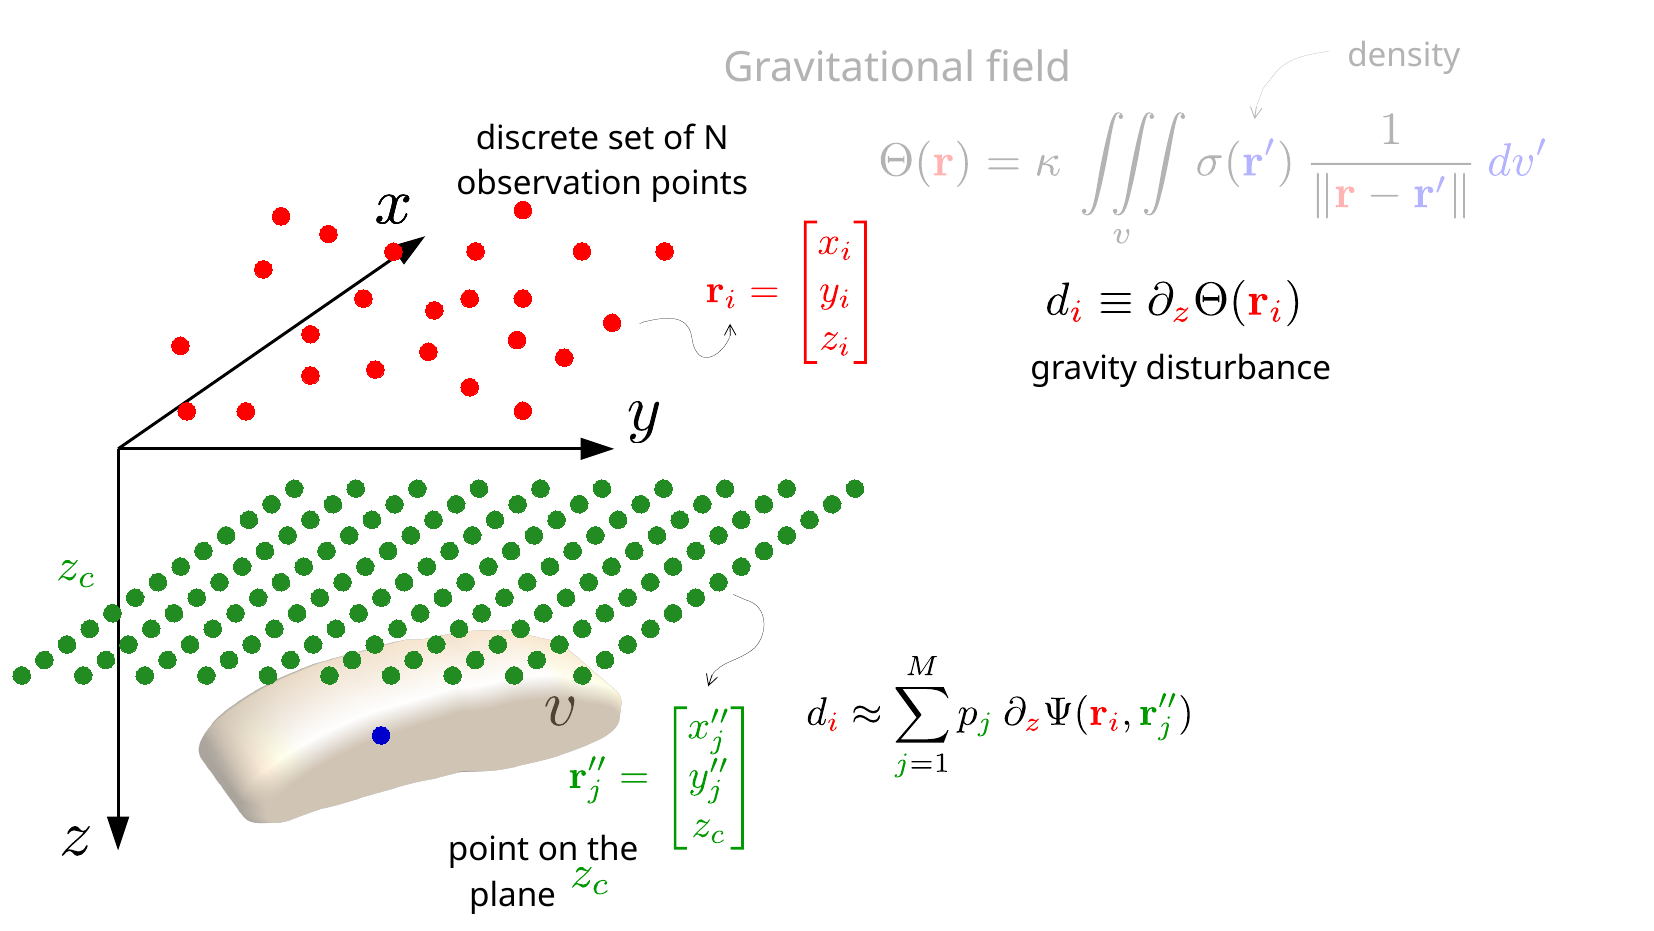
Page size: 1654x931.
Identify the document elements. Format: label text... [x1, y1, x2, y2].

text_box [135, 666, 154, 685]
text_box [177, 402, 196, 421]
text_box [220, 651, 238, 669]
text_box [732, 510, 751, 529]
text_box [304, 635, 323, 654]
text_box [385, 495, 404, 514]
text_box [531, 479, 550, 498]
text_box [158, 651, 177, 669]
text_box [354, 289, 373, 308]
text_box [404, 651, 423, 669]
text_box [301, 510, 320, 529]
text_box [508, 331, 526, 349]
text_box [181, 635, 199, 654]
text_box [12, 666, 31, 685]
text_box [603, 313, 621, 332]
text_box [388, 619, 407, 638]
text_box [488, 635, 507, 654]
text_box [103, 604, 122, 623]
text_box [285, 479, 304, 498]
text_box [563, 542, 582, 560]
text_box [593, 479, 611, 498]
text_box [427, 635, 446, 654]
text_box [401, 526, 420, 545]
text_box [466, 651, 485, 669]
text_box [518, 573, 537, 592]
text_box [654, 479, 673, 498]
text_box [456, 573, 475, 592]
text_box [450, 619, 468, 638]
text_box [648, 526, 666, 545]
text_box [80, 619, 99, 638]
text_box point on the plane [419, 817, 668, 916]
text_box [573, 666, 592, 685]
text_box [716, 479, 734, 498]
text_box [317, 542, 336, 560]
text_box [217, 526, 235, 545]
text_box [618, 588, 637, 607]
text_box [709, 526, 728, 545]
text_box [596, 651, 614, 669]
text_box [233, 557, 252, 576]
text_box [346, 479, 365, 498]
text_box [288, 604, 306, 623]
text_box [579, 573, 598, 592]
text_box [425, 301, 444, 320]
text_box [149, 573, 167, 592]
picture [806, 656, 1194, 778]
text_box [641, 619, 660, 638]
text_box gravity disturbance [1015, 336, 1329, 388]
text_box [486, 510, 504, 529]
text_box [755, 495, 773, 514]
text_box [384, 242, 403, 261]
text_box [479, 557, 498, 576]
text_box [555, 348, 574, 367]
text_box [236, 402, 255, 421]
text_box [363, 510, 381, 529]
text_box [249, 588, 268, 607]
text_box [440, 542, 459, 560]
text_box [333, 573, 352, 592]
text_box [655, 242, 674, 261]
text_box [366, 360, 385, 379]
text_box [823, 495, 842, 514]
text_box [210, 573, 229, 592]
text_box [573, 242, 591, 261]
text_box [573, 619, 592, 638]
text_box [187, 588, 206, 607]
text_box [550, 635, 569, 654]
text_box [513, 289, 532, 308]
text_box [547, 510, 566, 529]
text_box [709, 573, 728, 592]
text_box [142, 619, 161, 638]
text_box [800, 510, 819, 529]
text_box [417, 557, 436, 576]
text_box [670, 510, 689, 529]
text_box [411, 604, 430, 623]
text_box [356, 557, 375, 576]
text_box [327, 619, 345, 638]
picture [56, 560, 95, 588]
text_box [35, 651, 54, 669]
text_box [693, 495, 712, 514]
text_box [641, 573, 660, 592]
text_box [534, 604, 553, 623]
text_box [278, 526, 297, 545]
text_box [272, 207, 290, 226]
text_box [372, 726, 390, 745]
text_box [502, 542, 520, 560]
text_box [570, 495, 589, 514]
text_box [340, 526, 359, 545]
text_box [242, 635, 261, 654]
text_box [119, 635, 138, 654]
picture [1043, 278, 1305, 329]
text_box [618, 635, 637, 654]
text_box [349, 604, 368, 623]
text_box [505, 666, 523, 685]
picture [566, 704, 759, 852]
text_box [508, 495, 527, 514]
text_box [240, 510, 258, 529]
text_box [732, 557, 751, 576]
text_box [514, 401, 532, 420]
text_box [320, 666, 339, 685]
text_box [434, 588, 452, 607]
text_box [625, 542, 644, 560]
text_box [525, 526, 543, 545]
text_box [495, 588, 514, 607]
text_box [262, 495, 281, 514]
text_box [686, 542, 705, 560]
text_box [74, 666, 93, 685]
text_box [609, 510, 627, 529]
text_box [631, 495, 650, 514]
text_box [203, 619, 222, 638]
text_box [664, 557, 682, 576]
picture [626, 401, 662, 443]
text_box [272, 573, 290, 592]
text_box [470, 479, 488, 498]
text_box [319, 225, 338, 243]
text_box [197, 666, 216, 685]
text_box [419, 342, 438, 361]
text_box [664, 604, 682, 623]
text_box [379, 542, 397, 560]
text_box [165, 604, 183, 623]
text_box [365, 635, 384, 654]
text_box [343, 651, 361, 669]
text_box [324, 495, 342, 514]
text_box [514, 201, 532, 219]
text_box [256, 542, 274, 560]
text_box [301, 325, 320, 344]
text_box [226, 604, 245, 623]
picture [704, 219, 882, 366]
text_box [602, 557, 621, 576]
text_box [685, 17, 1583, 290]
text_box [254, 260, 273, 279]
text_box [171, 557, 190, 576]
text_box [194, 542, 213, 560]
text_box [541, 557, 559, 576]
picture [374, 194, 413, 224]
text_box [777, 479, 796, 498]
text_box [527, 651, 546, 669]
text_box [460, 378, 479, 397]
text_box [466, 242, 485, 261]
picture [59, 826, 93, 856]
text_box [126, 588, 145, 607]
text_box [777, 526, 796, 545]
picture [570, 867, 609, 895]
text_box discrete set of N observation points [413, 106, 792, 195]
text_box [395, 573, 413, 592]
text_box [294, 557, 313, 576]
text_box [97, 651, 115, 669]
text_box [557, 588, 575, 607]
text_box [372, 588, 391, 607]
text_box [310, 588, 329, 607]
text_box [472, 604, 491, 623]
text_box [259, 666, 277, 685]
text_box [301, 366, 320, 385]
text_box [846, 479, 864, 498]
text_box [281, 651, 300, 669]
text_box [58, 635, 76, 654]
text_box [447, 495, 466, 514]
text_box [586, 526, 605, 545]
text_box [686, 588, 705, 607]
text_box [382, 666, 400, 685]
text_box [463, 526, 482, 545]
text_box [443, 666, 462, 685]
text_box [595, 604, 614, 623]
text_box [424, 510, 443, 529]
text_box [755, 542, 773, 560]
text_box [171, 336, 190, 355]
text_box [408, 479, 427, 498]
text_box [265, 619, 284, 638]
text_box [511, 619, 530, 638]
text_box [460, 289, 479, 308]
